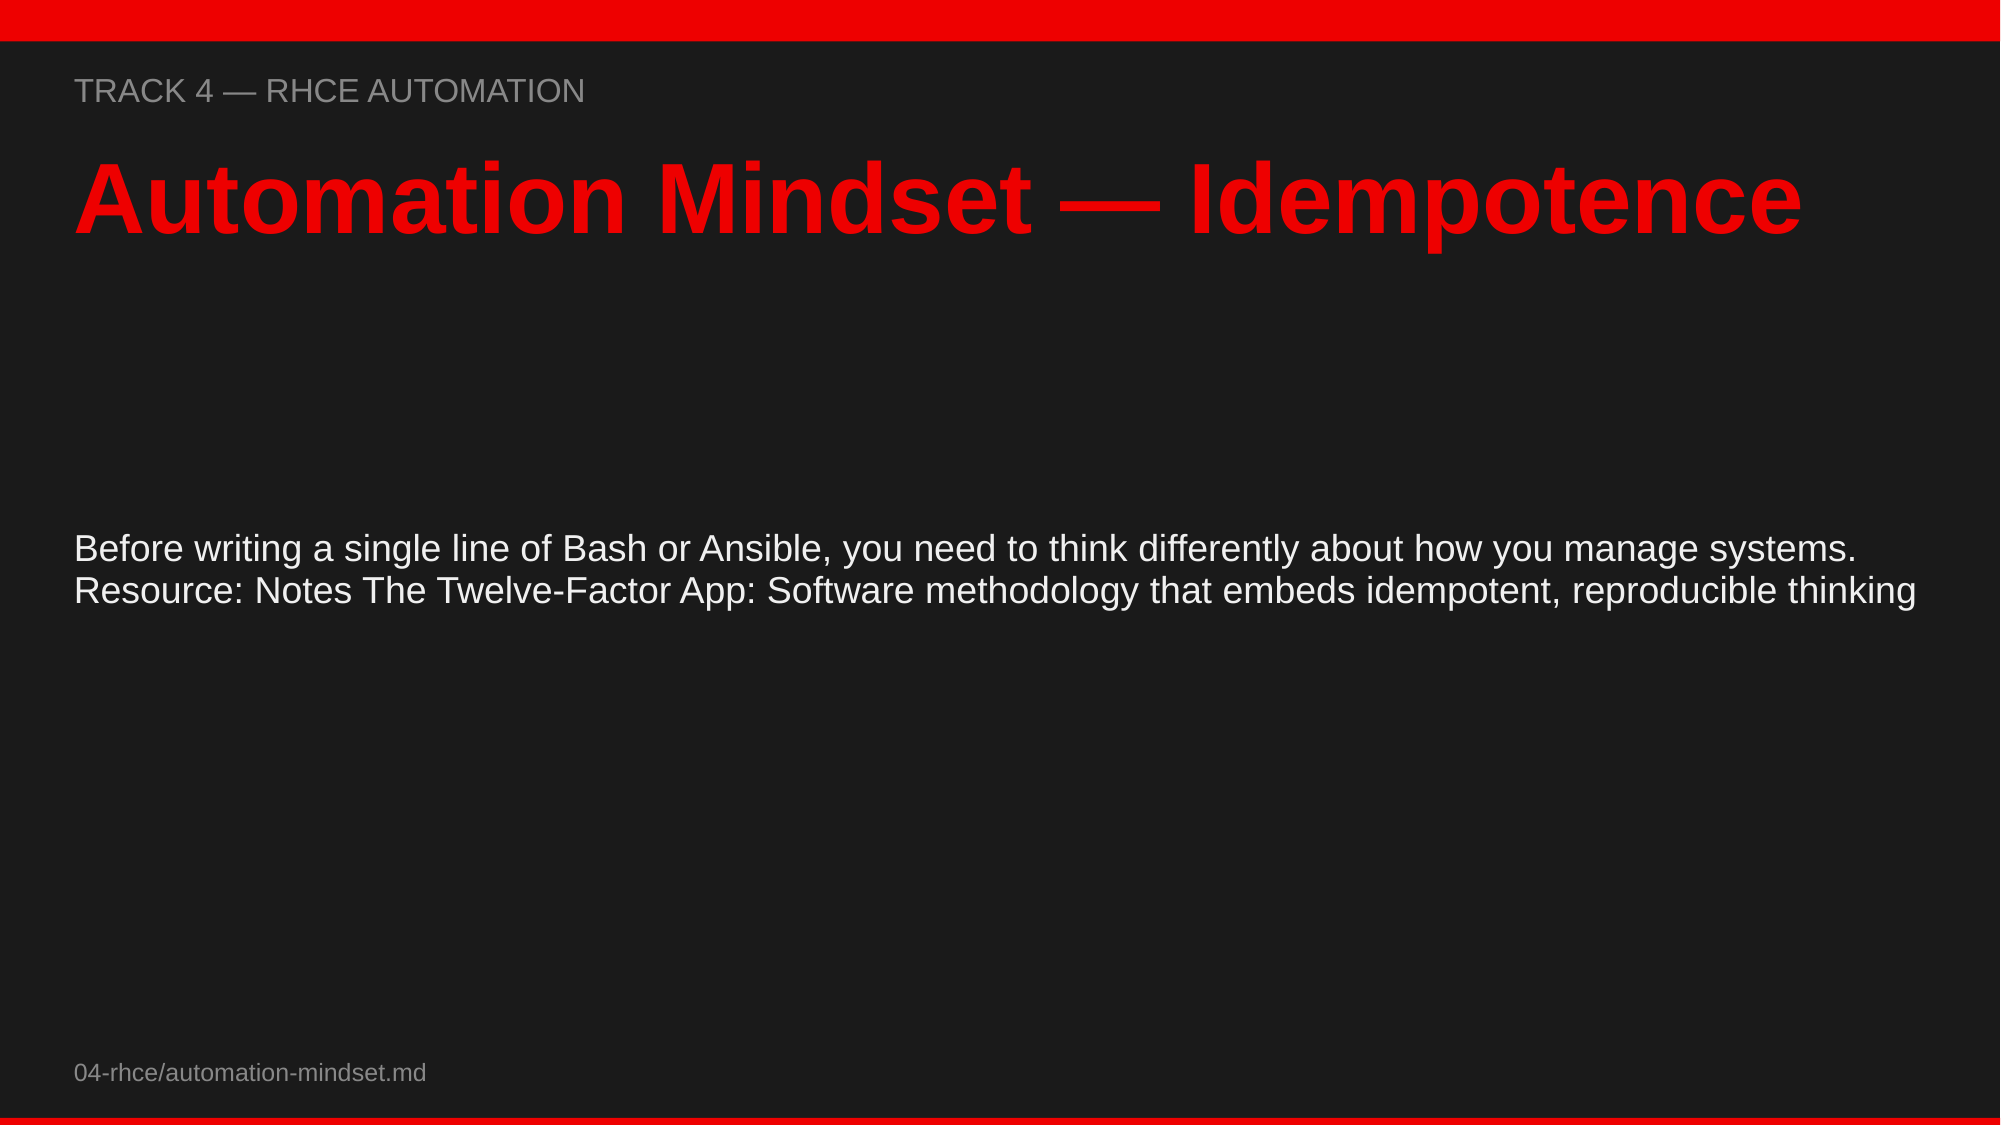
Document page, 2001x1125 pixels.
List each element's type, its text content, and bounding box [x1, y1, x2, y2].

text_box Before writing a single line of Bash or Ansible, you need to think differently about how you manage systems. Resource: Notes The Twelve-Factor App: Software methodology that embeds idempotent, reproducible thinking [59, 519, 1942, 727]
text_box Automation Mindset — Idempotence [59, 135, 1942, 461]
text_box [0, 1117, 2001, 1125]
text_box 04-rhce/automation-mindset.md [59, 1051, 1942, 1093]
text_box [0, 0, 2001, 42]
text_box TRACK 4 — RHCE AUTOMATION [59, 64, 1942, 119]
